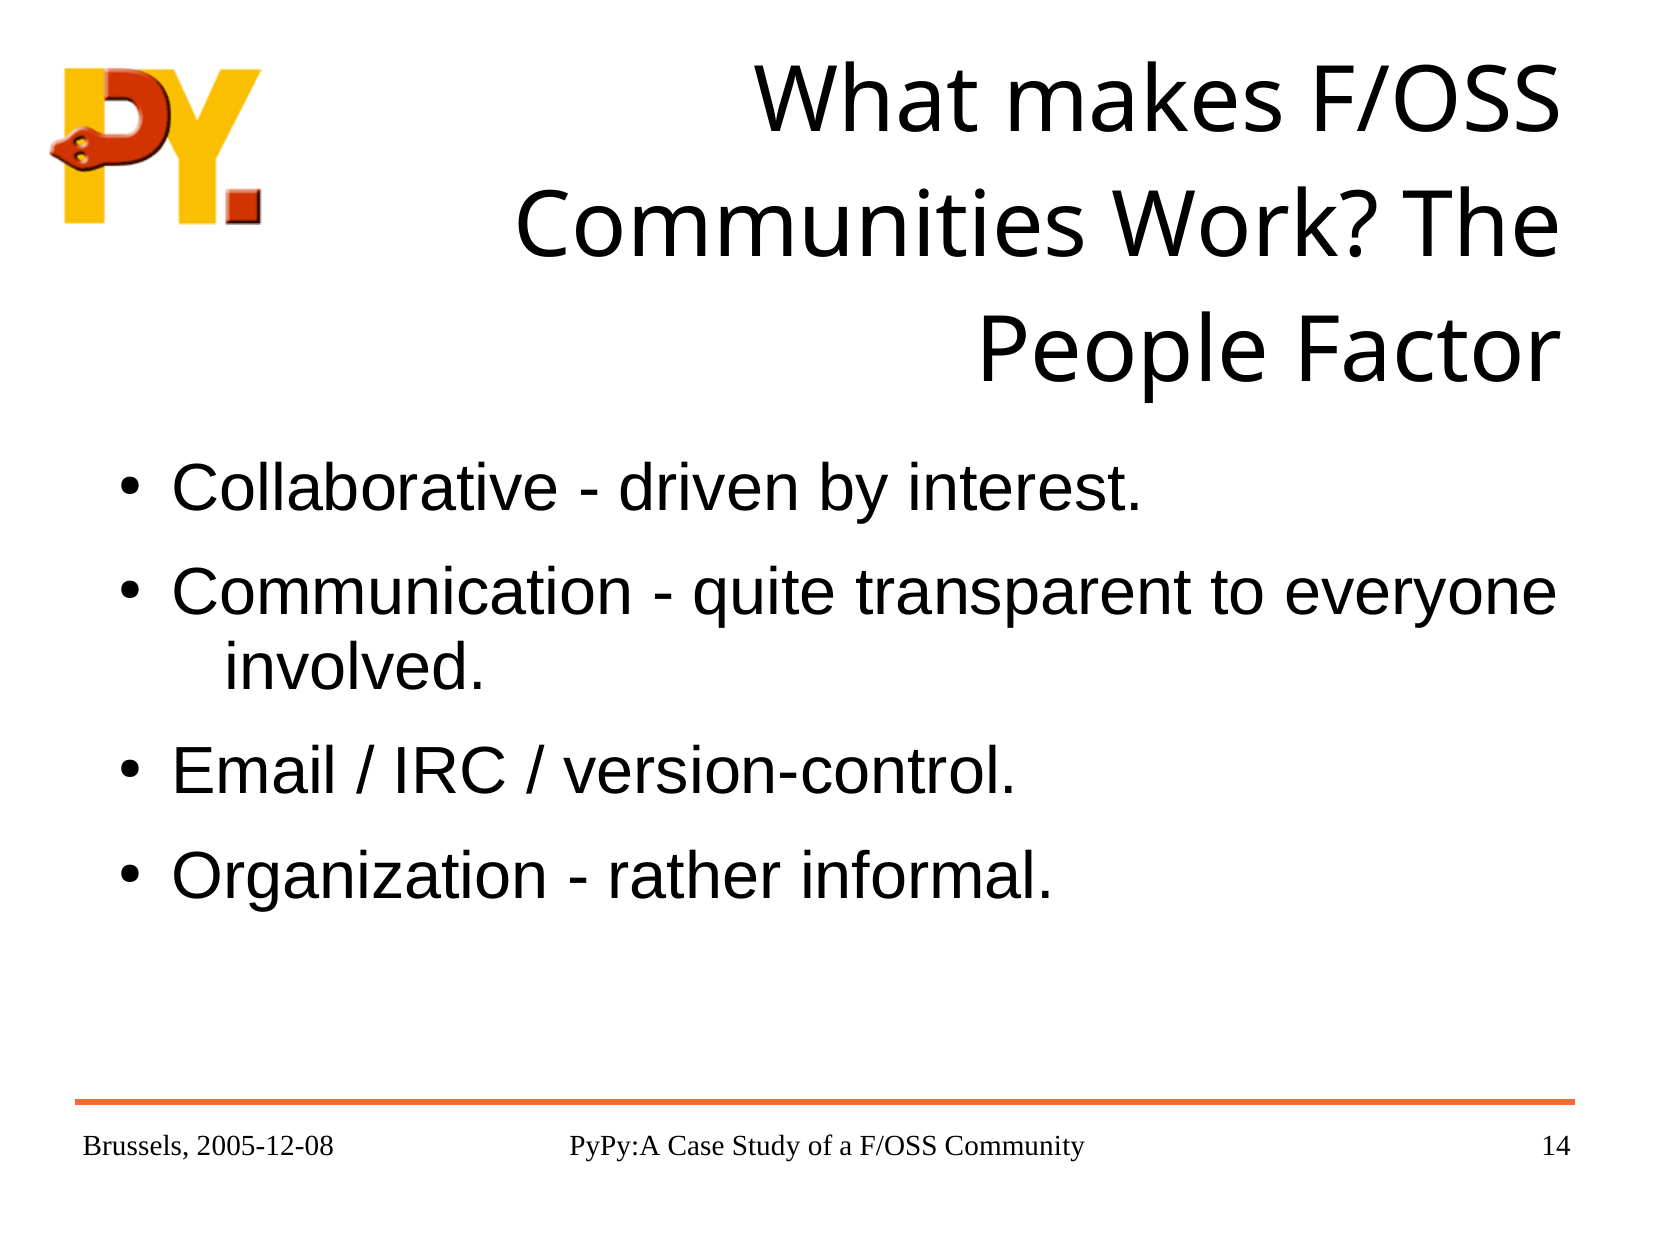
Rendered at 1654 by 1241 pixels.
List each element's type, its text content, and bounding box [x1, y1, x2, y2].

title What makes F/OSS Communities Work? The People Factor [262, 109, 1564, 333]
picture [49, 67, 263, 225]
list Collaborative - driven by interest. Communication - quite transparent to everyone involved. Email / IRC / version-control. Organization - rather informal. [82, 450, 1571, 1241]
